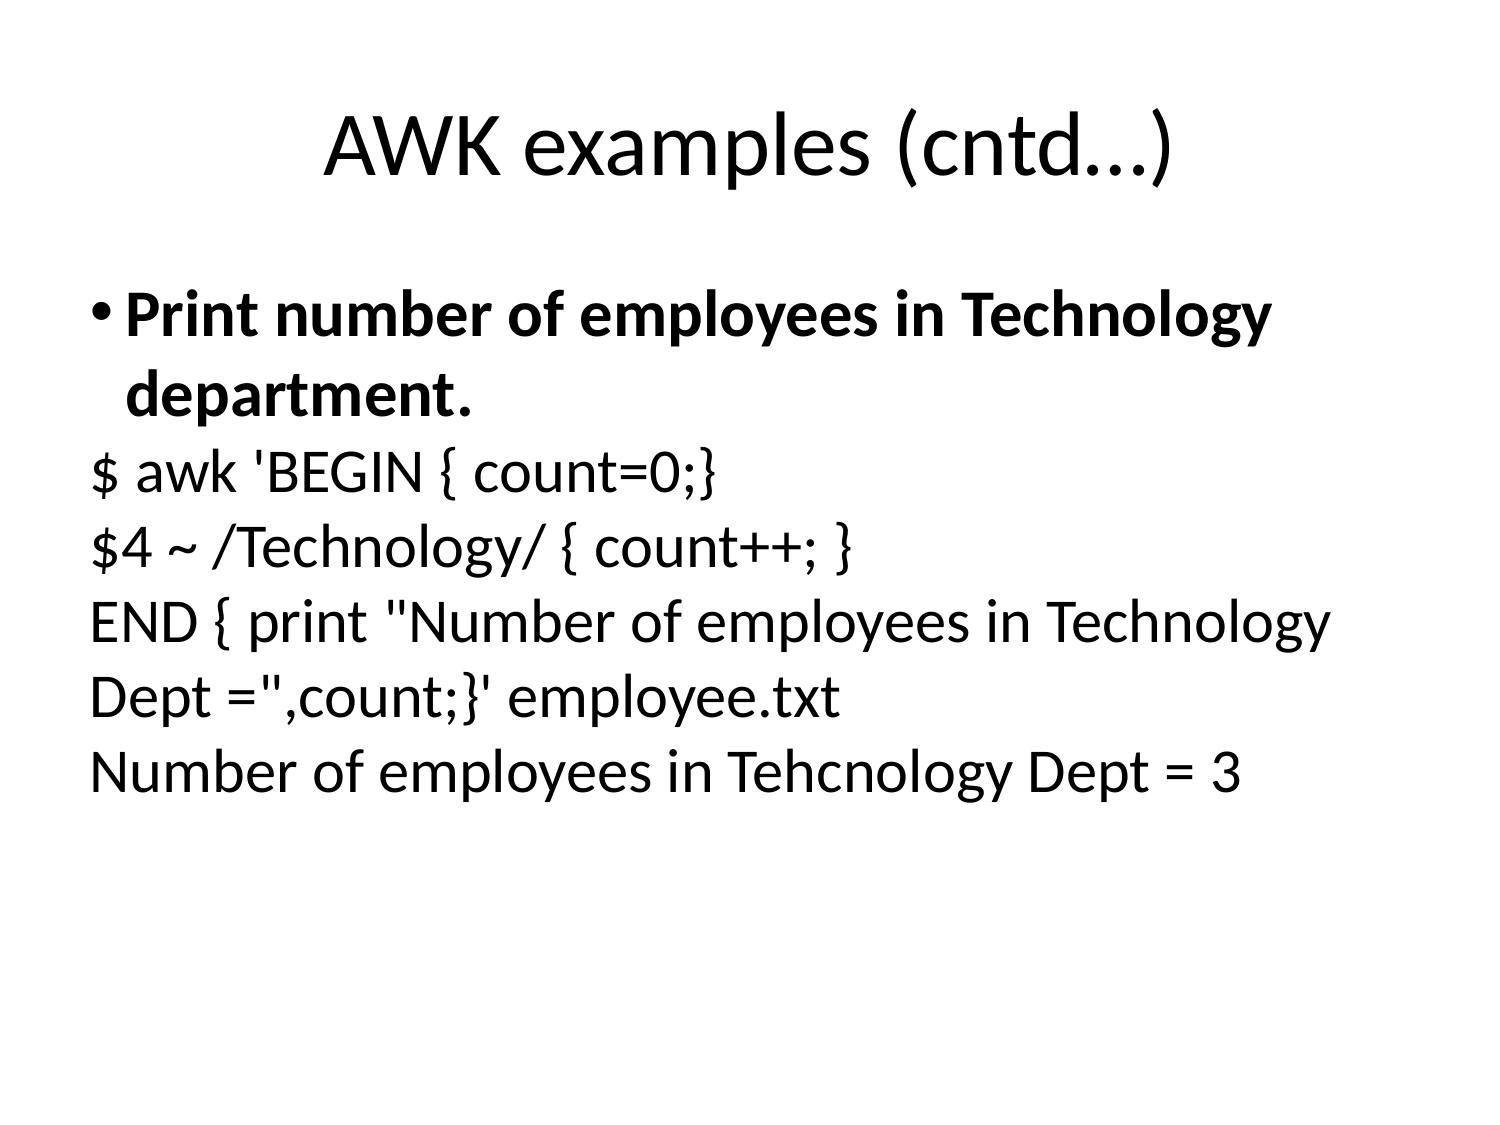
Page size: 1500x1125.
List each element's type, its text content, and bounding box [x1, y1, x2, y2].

text_box Print number of employees in Technology department. $ awk 'BEGIN { count=0;} $4 ~ /Technology/ { count++; } END { print "Number of employees in Technology Dept =",count;}' employee.txt Number of employees in Tehcnology Dept = 3 [74, 262, 1463, 1005]
text_box AWK examples (cntd…) [75, 45, 1425, 233]
